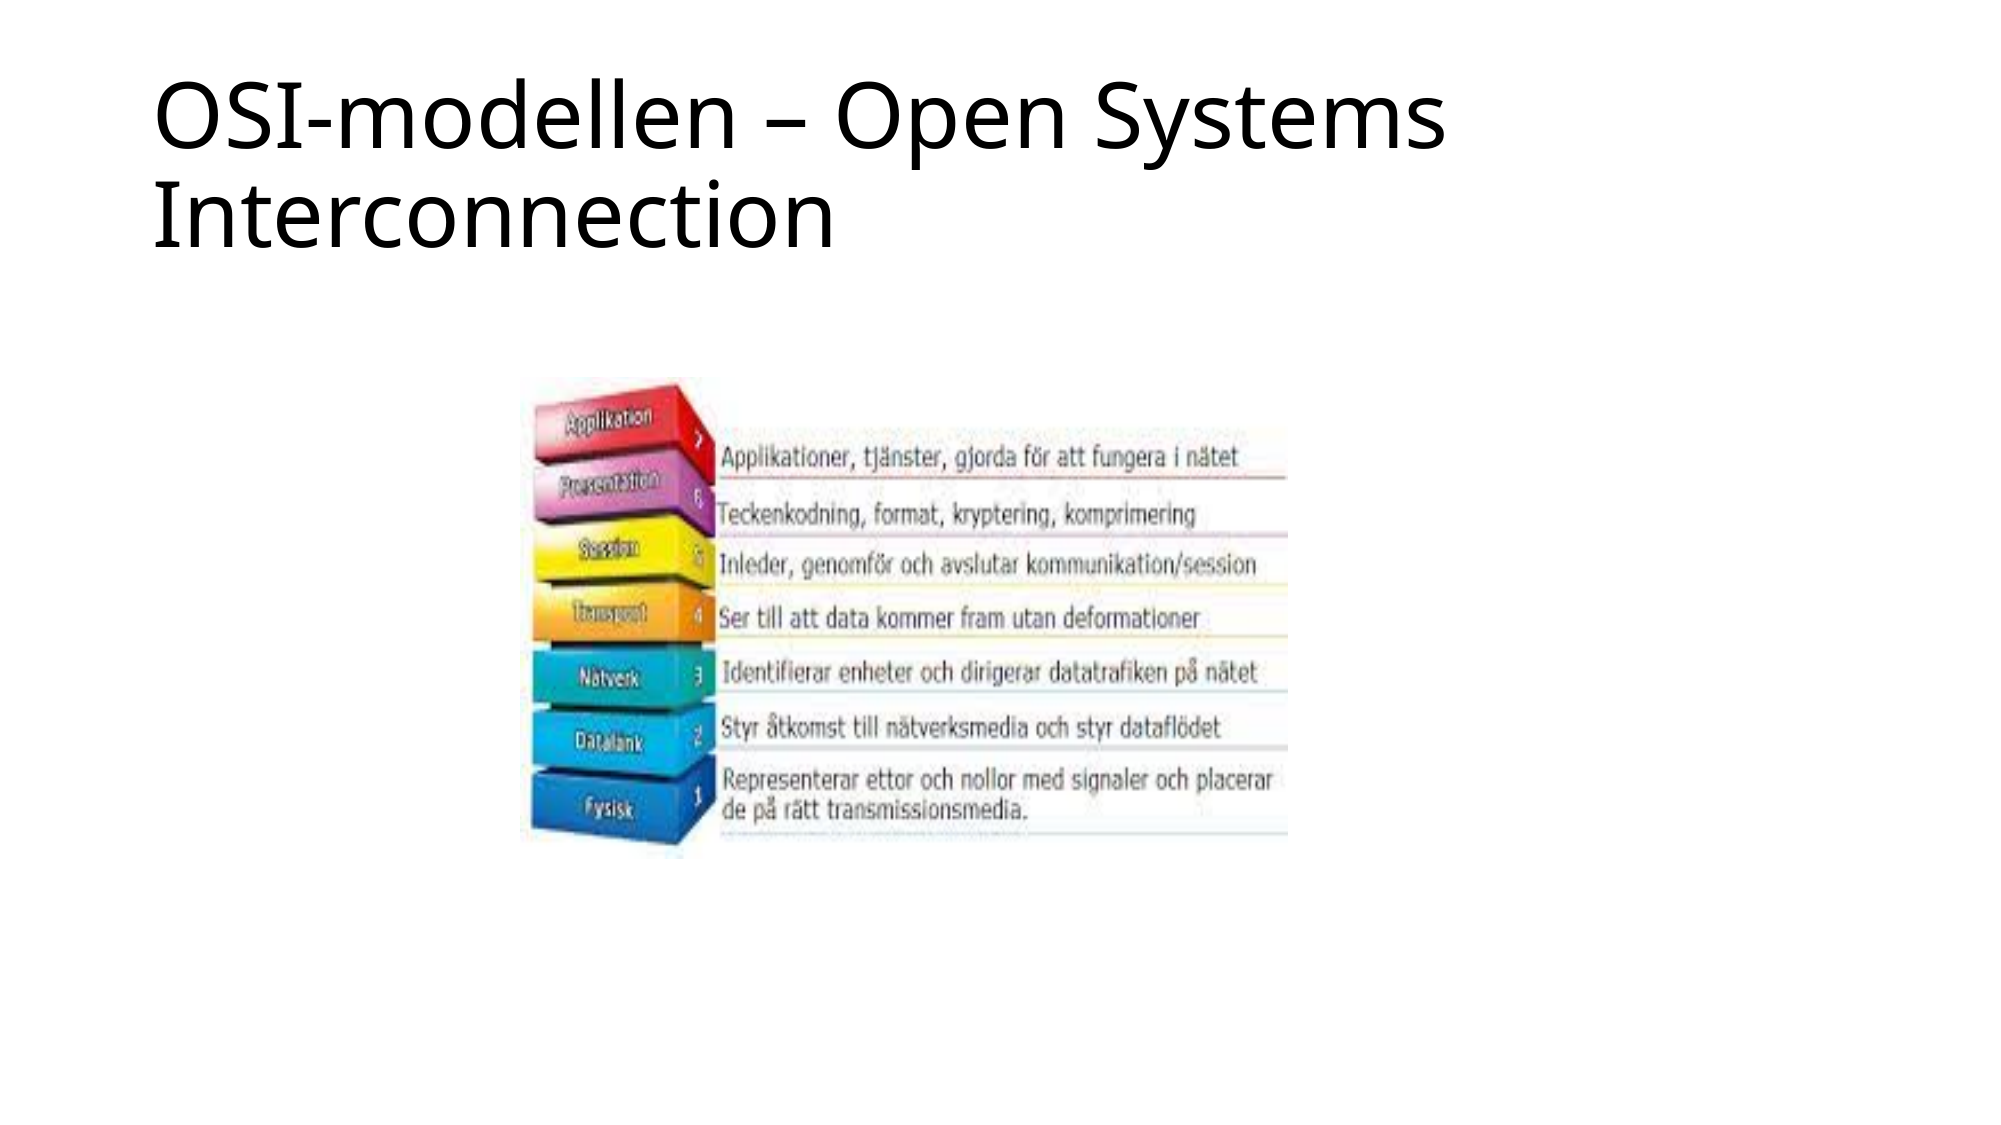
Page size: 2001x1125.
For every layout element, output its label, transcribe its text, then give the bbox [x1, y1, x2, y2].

picture [520, 377, 1288, 859]
title OSI-modellen – Open Systems Interconnection [137, 59, 1863, 278]
